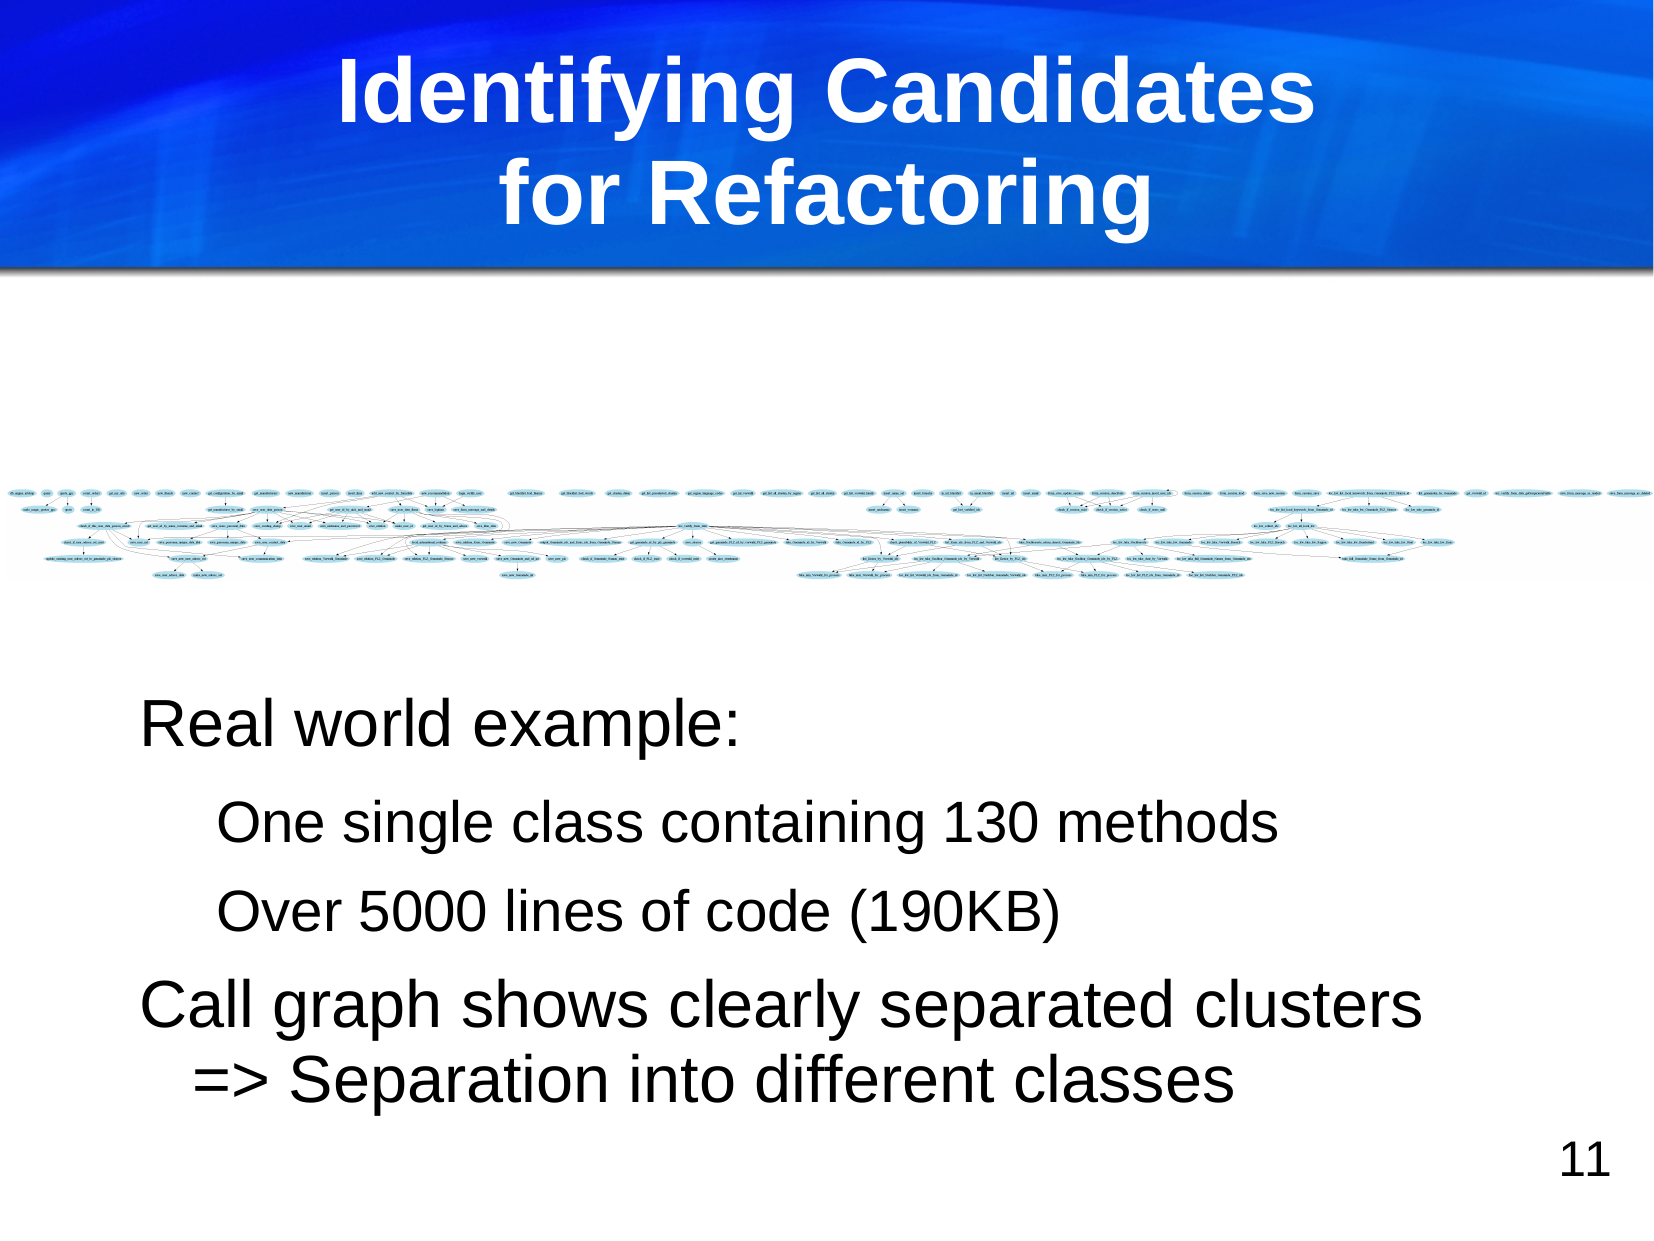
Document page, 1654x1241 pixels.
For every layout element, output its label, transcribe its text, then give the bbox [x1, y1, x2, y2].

list Real world example: One single class containing 130 methods Over 5000 lines of code (190KB) Call graph shows clearly separated clusters => Separation into different classes [121, 685, 1534, 1147]
picture [0, 0, 1654, 1241]
title Identifying Candidates for Refactoring [121, 37, 1534, 246]
